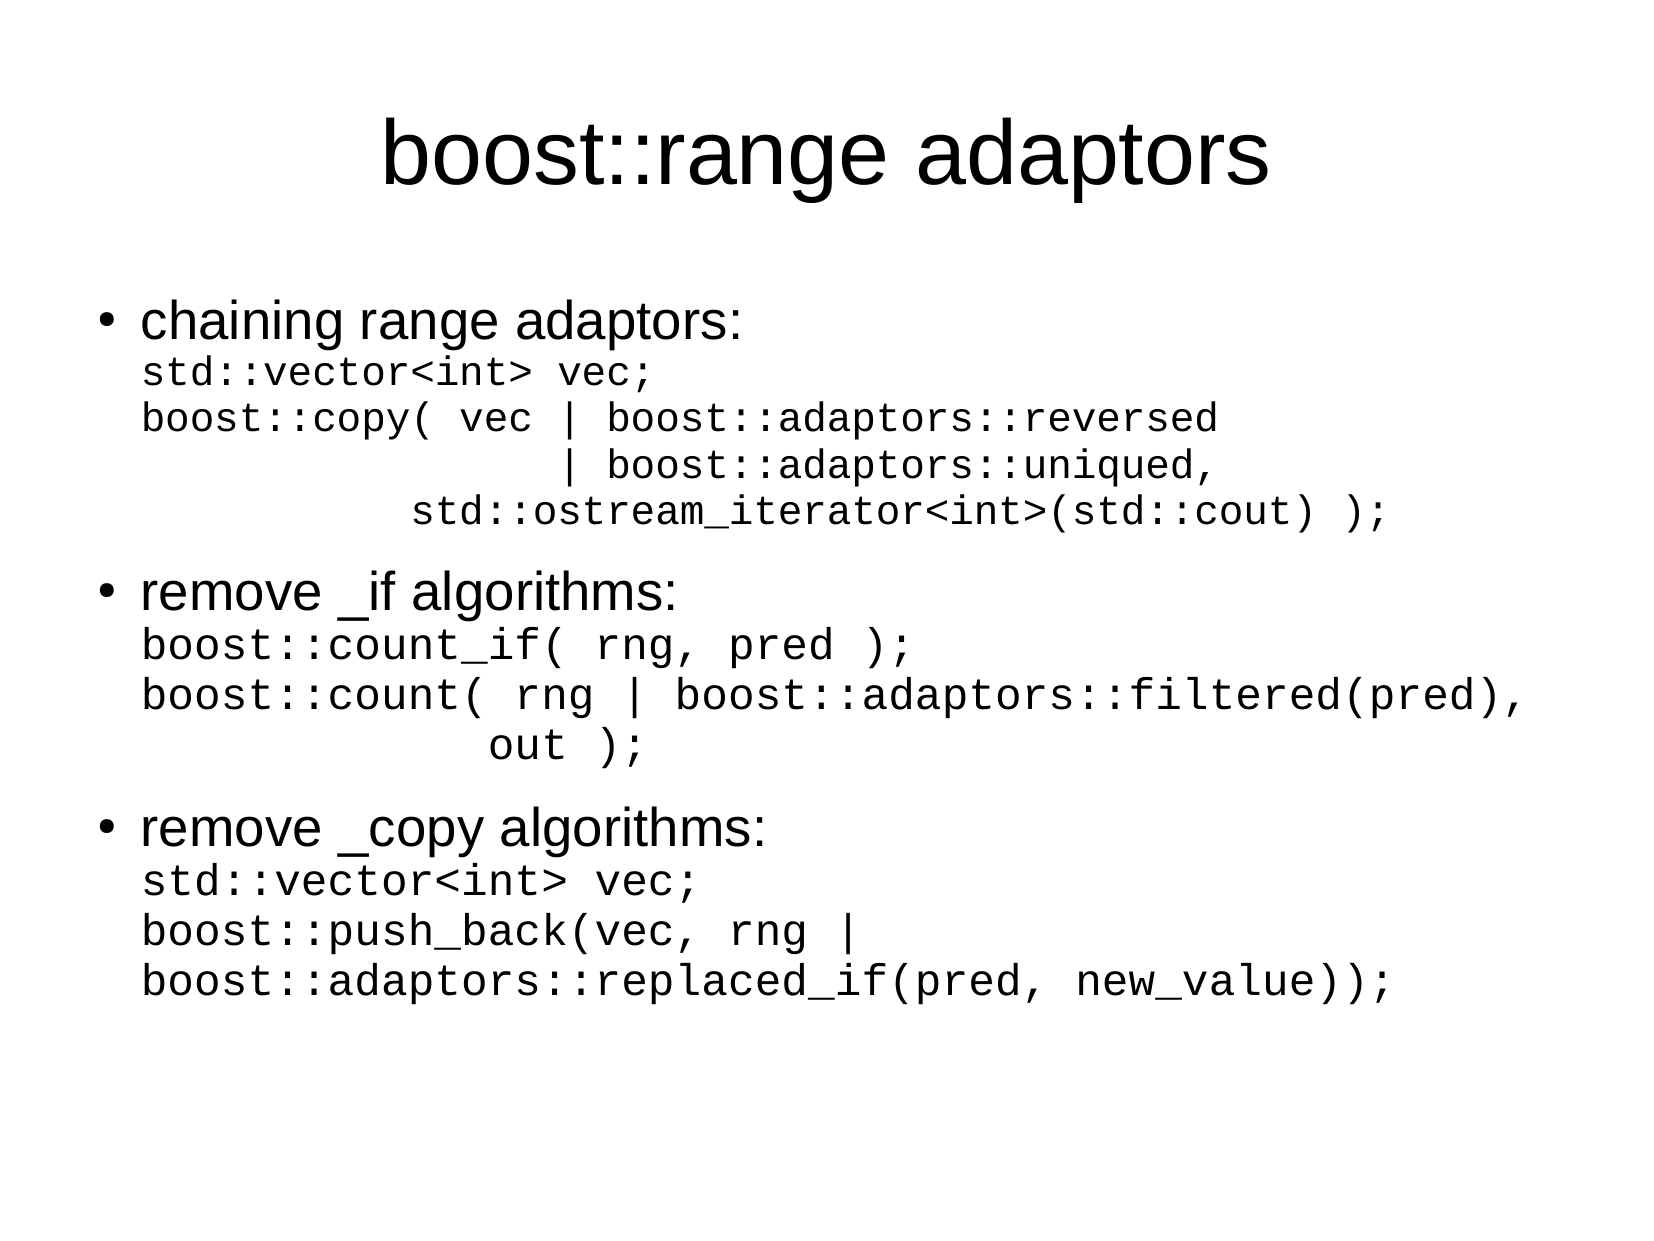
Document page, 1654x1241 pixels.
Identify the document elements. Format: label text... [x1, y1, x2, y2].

title boost::range adaptors [82, 49, 1571, 257]
list chaining range adaptors: std::vector<int> vec; boost::copy( vec | boost::adaptors::reversed | boost::adaptors::uniqued, std::ostream_iterator<int>(std::cout) ); remove _if algorithms: boost::count_if( rng, pred ); boost::count( rng | boost::adaptors::filtered(pred), out ); remove _copy algorithms: std::vector<int> vec; boost::push_back(vec, rng | boost::adaptors::replaced_if(pred, new_value)); [82, 290, 1571, 1010]
